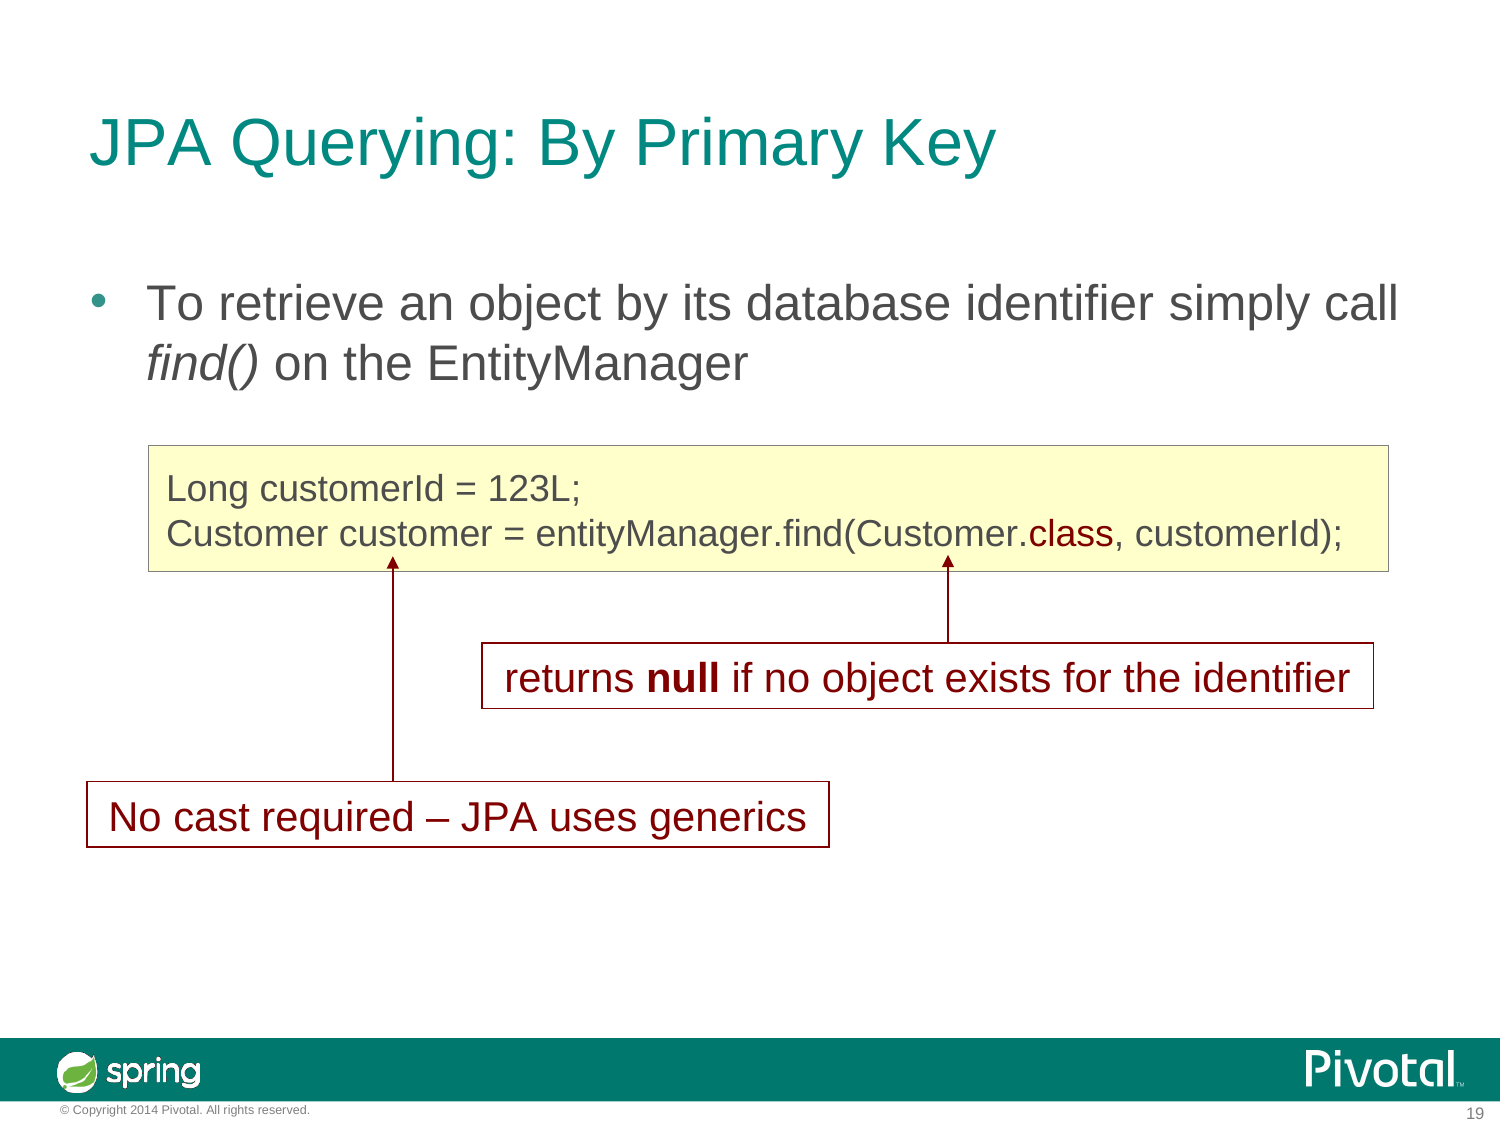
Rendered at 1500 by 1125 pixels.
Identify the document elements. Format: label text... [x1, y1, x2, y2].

picture [32, 1041, 210, 1103]
text_box No cast required – JPA uses generics [86, 781, 830, 848]
text_box Long customerId = 123L; Customer customer = entityManager.find(Customer.class, customerId); [148, 445, 1389, 572]
list To retrieve an object by its database identifier simply call find() on the EntityManager [75, 262, 1426, 1005]
picture [1306, 1050, 1464, 1087]
title JPA Querying: By Primary Key [75, 45, 1426, 233]
text_box returns null if no object exists for the identifier [481, 642, 1374, 709]
